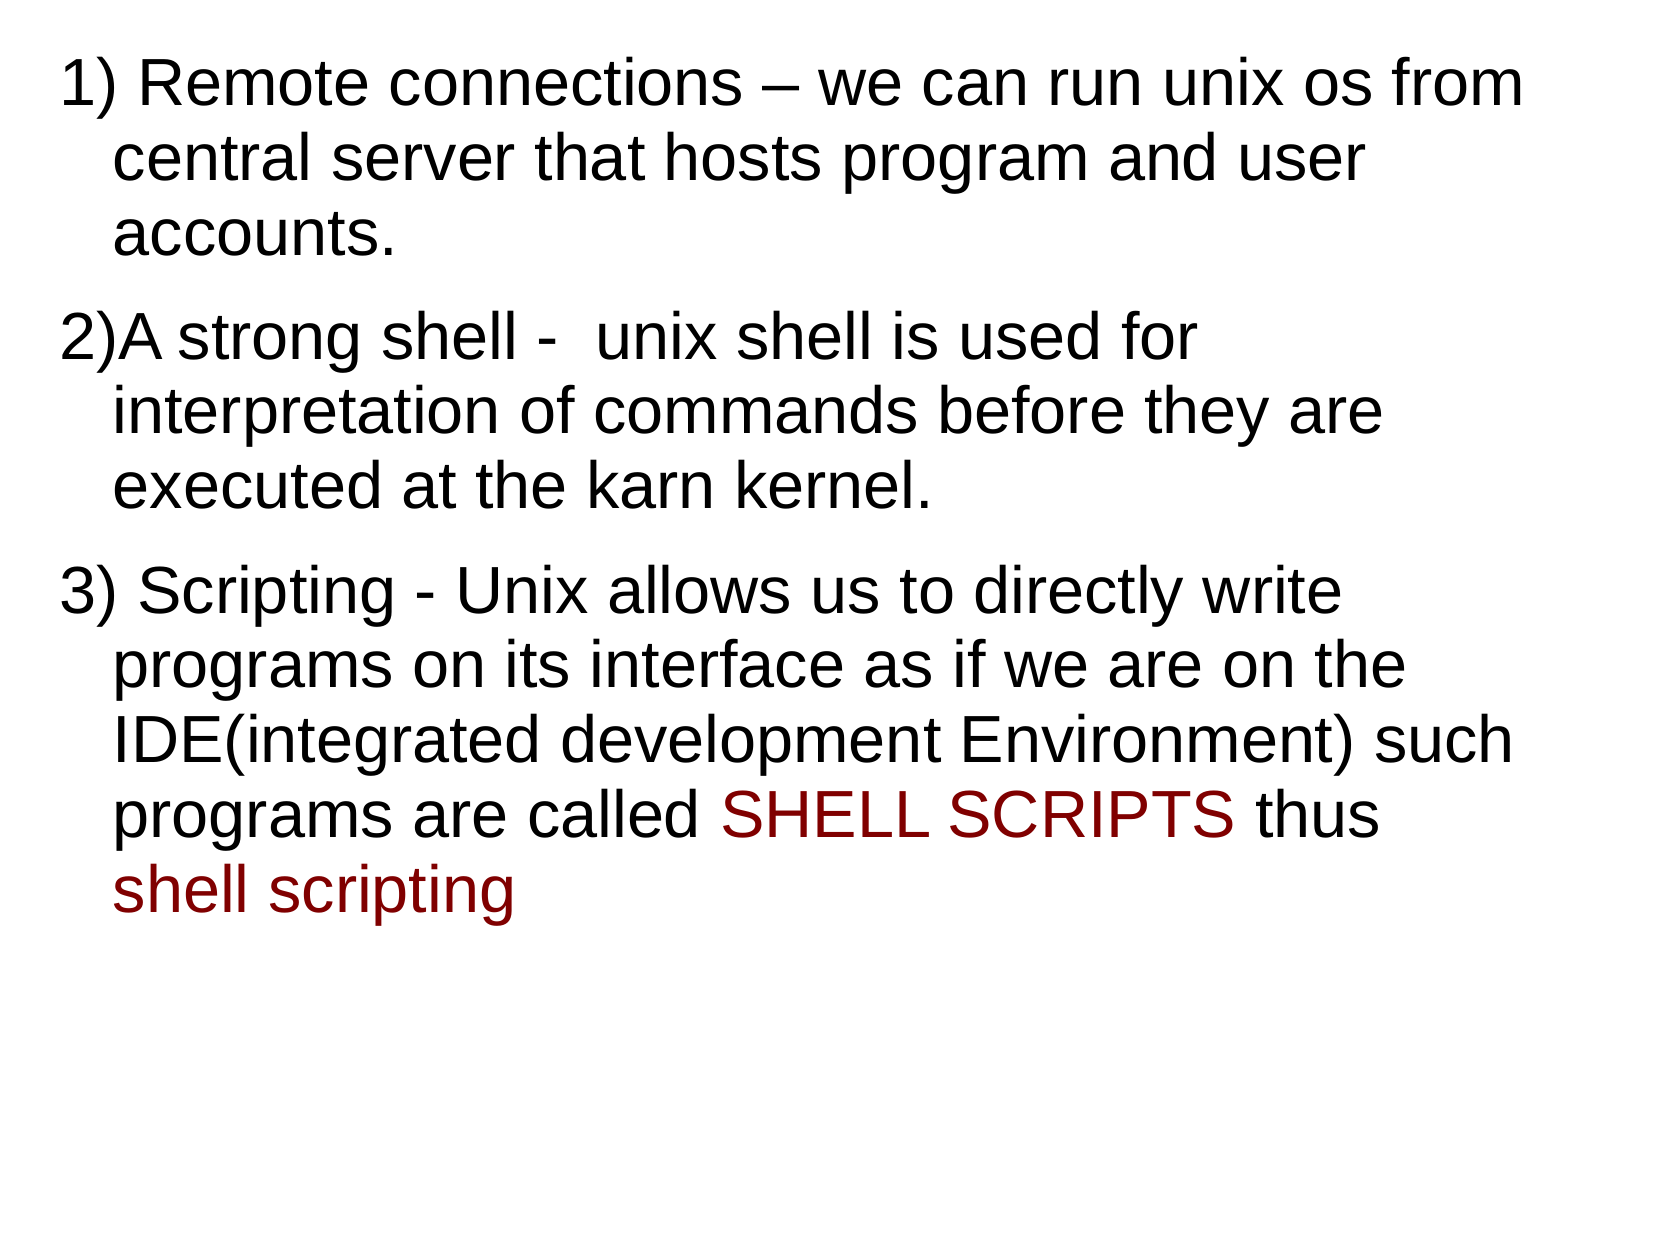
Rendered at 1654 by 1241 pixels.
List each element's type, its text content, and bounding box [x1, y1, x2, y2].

list Remote connections – we can run unix os from central server that hosts program and user accounts. A strong shell - unix shell is used for interpretation of commands before they are executed at the karn kernel. Scripting - Unix allows us to directly write programs on its interface as if we are on the IDE(integrated development Environment) such programs are called SHELL SCRIPTS thus shell scripting [41, 45, 1531, 1141]
